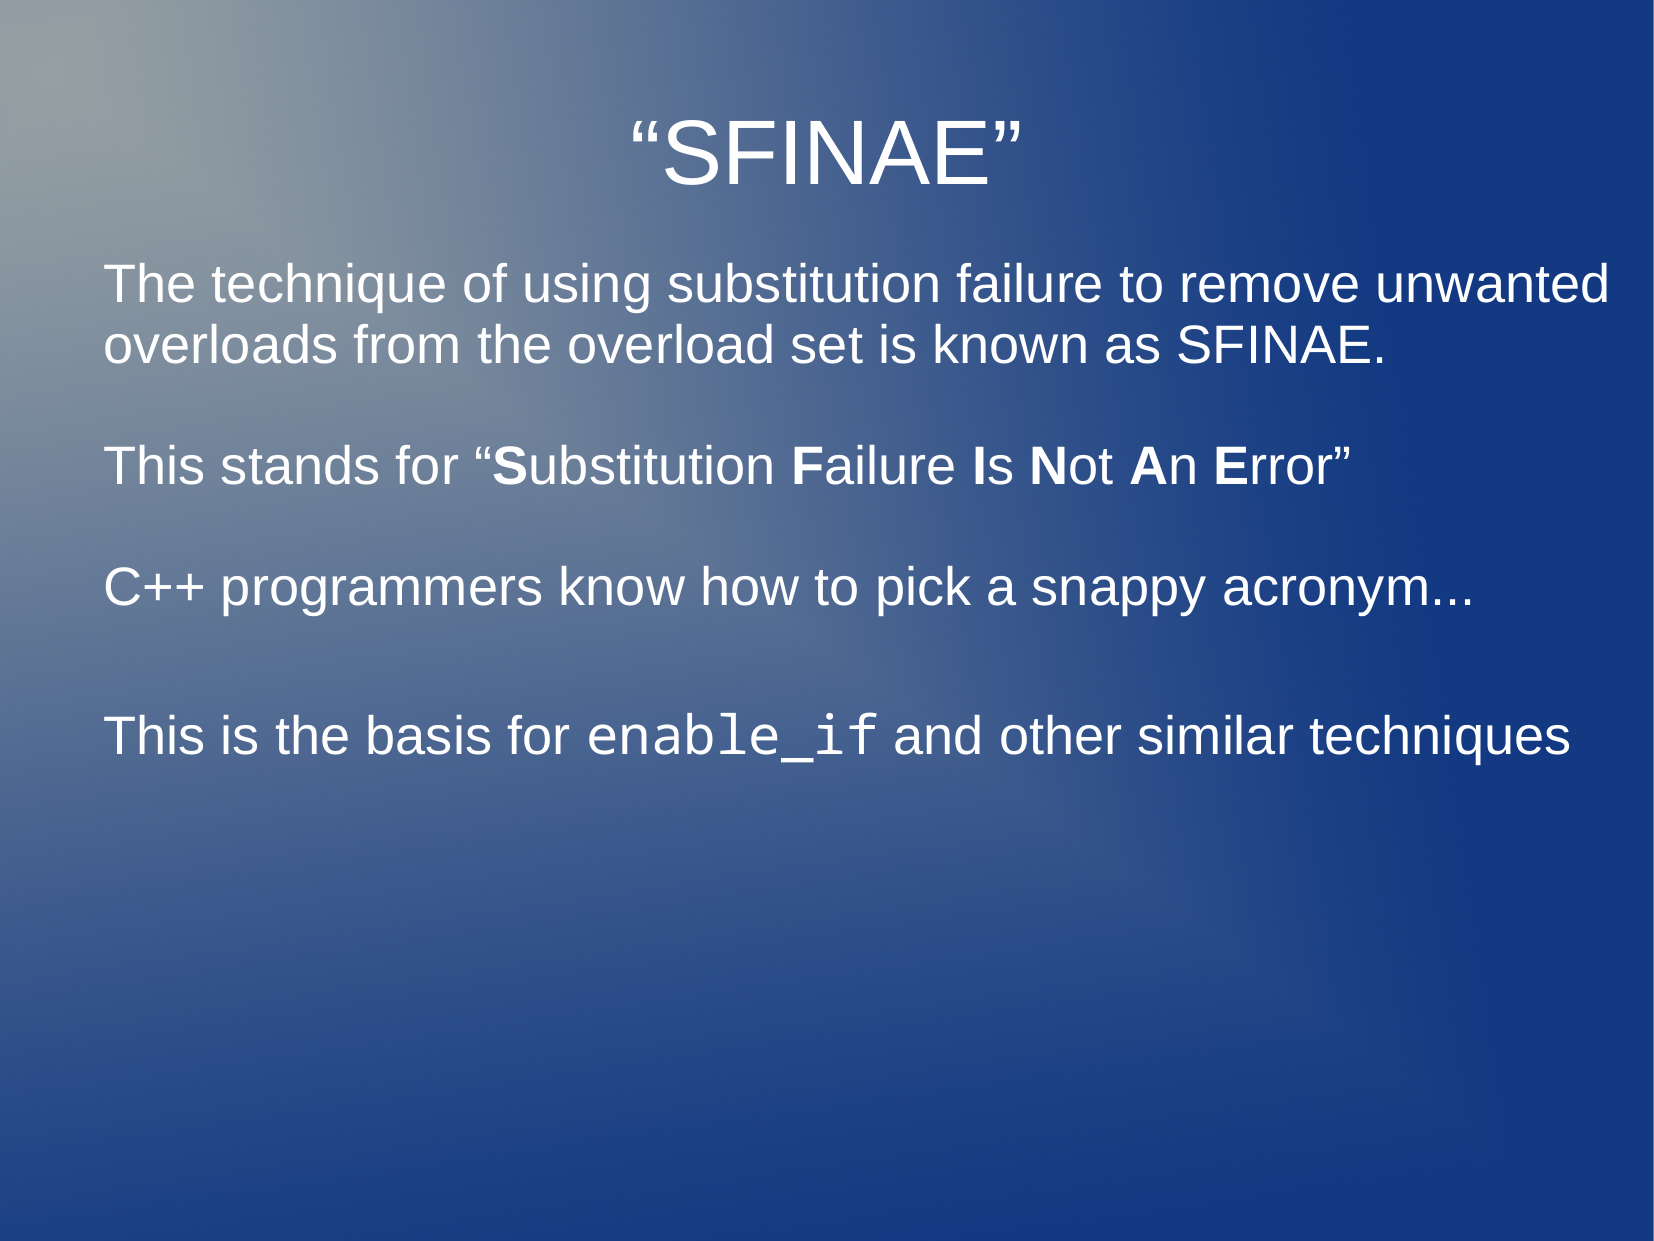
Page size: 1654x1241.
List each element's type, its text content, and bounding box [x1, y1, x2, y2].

text_box The technique of using substitution failure to remove unwanted overloads from the overload set is known as SFINAE. This stands for “Substitution Failure Is Not An Error” C++ programmers know how to pick a snappy acronym... [88, 246, 1628, 627]
title “SFINAE” [82, 49, 1571, 257]
text_box This is the basis for enable_if and other similar techniques [88, 689, 1564, 768]
picture [0, 0, 1654, 1241]
